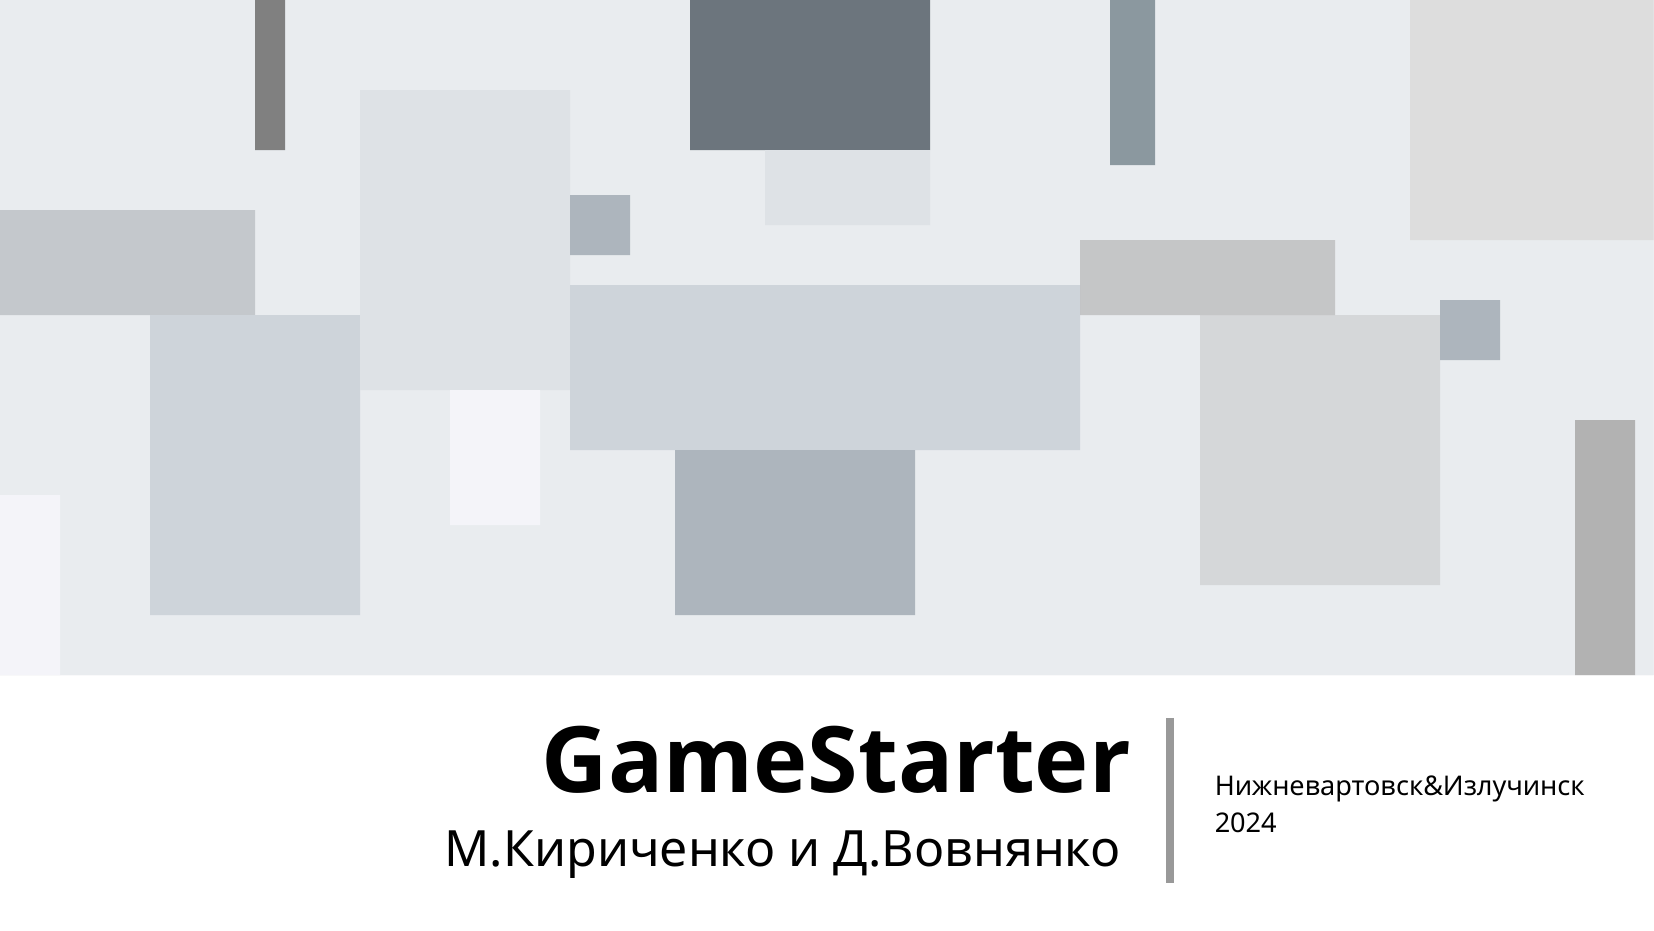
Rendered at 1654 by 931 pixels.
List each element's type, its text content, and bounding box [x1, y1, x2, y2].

title GameStarter [262, 693, 1132, 820]
text_box Нижневартовск&Излучинск 2024 [1200, 759, 1625, 848]
subtitle М.Кириченко и Д.Вовнянко [413, 797, 1152, 897]
